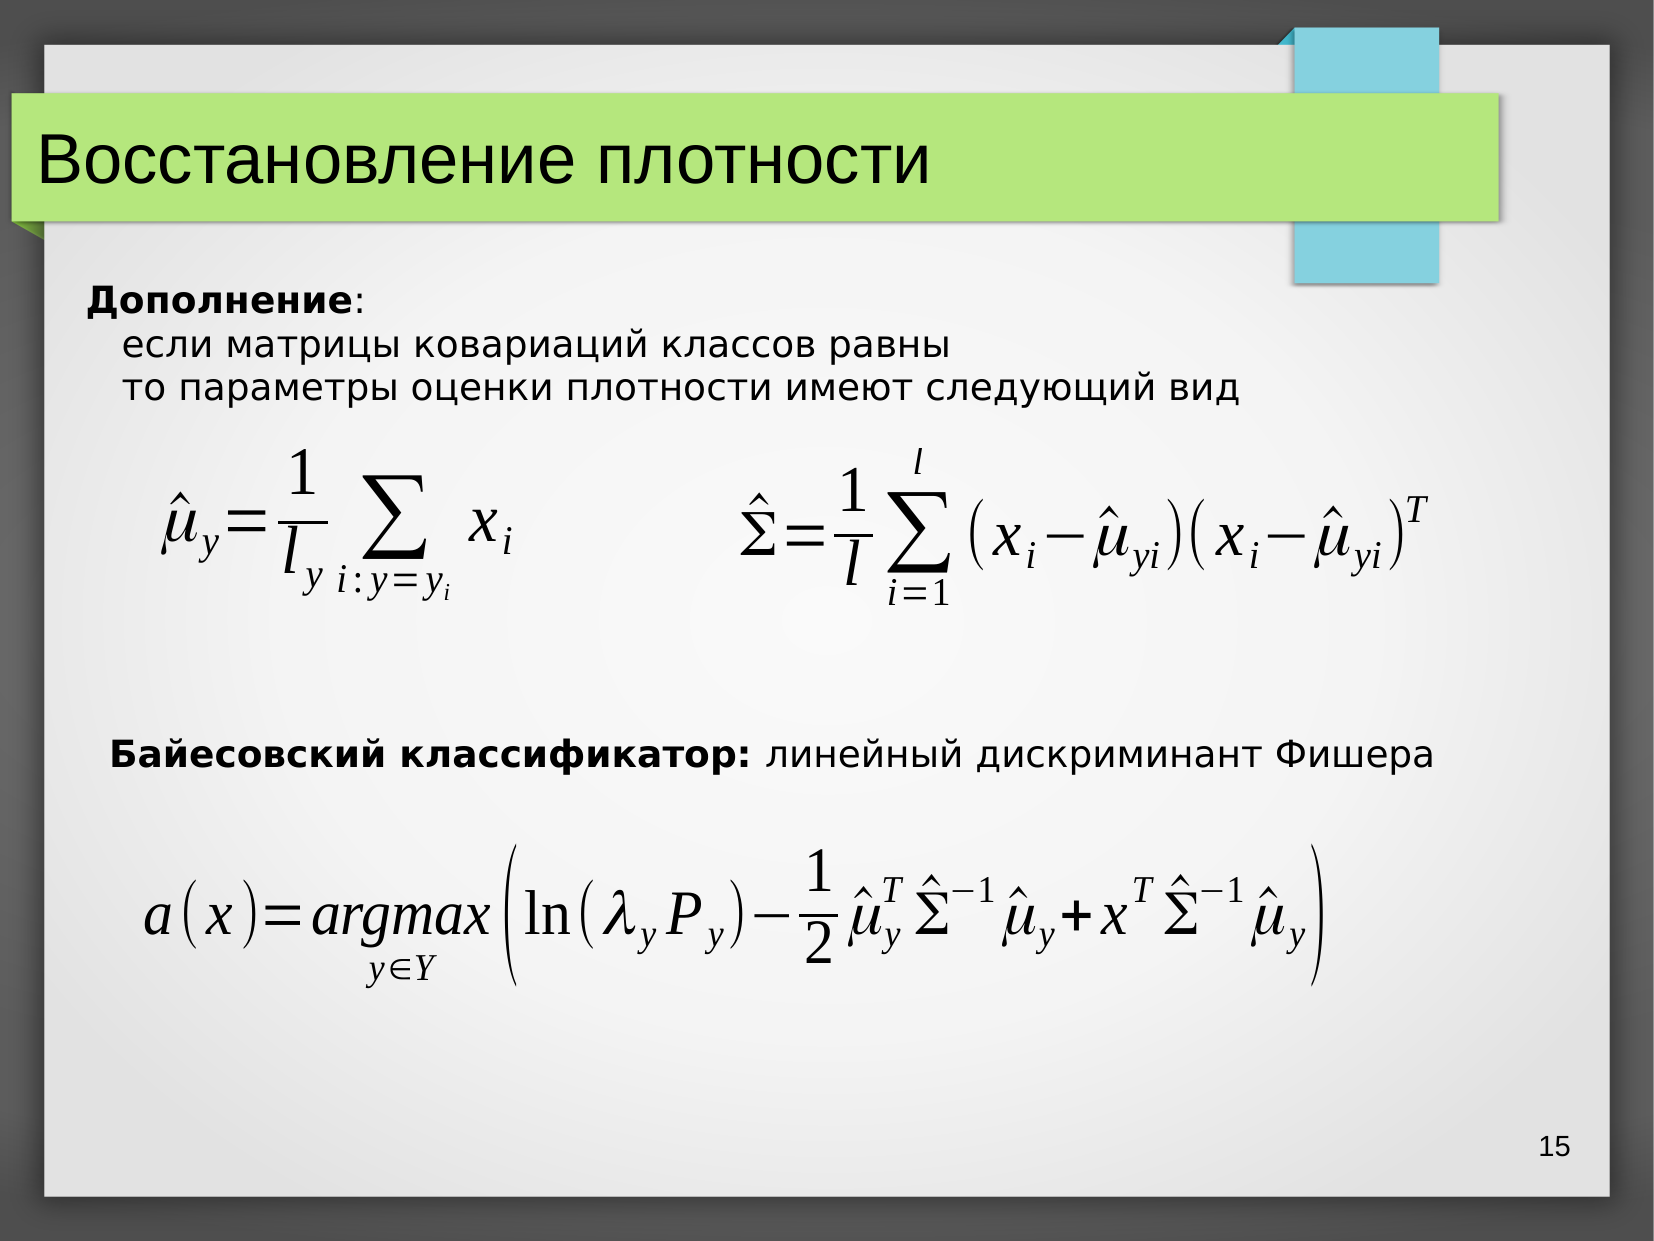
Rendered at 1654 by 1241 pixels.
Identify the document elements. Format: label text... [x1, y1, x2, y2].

text_box Байесовский классификатор: линейный дискриминант Фишера [94, 724, 1501, 792]
picture [0, 0, 1654, 1241]
chart [732, 448, 1438, 618]
chart [153, 448, 520, 609]
title Восстановление плотности [35, 118, 1489, 200]
chart [135, 840, 1335, 993]
text_box Дополнение: если матрицы ковариаций классов равны то параметры оценки плотности имеют следующий вид [70, 271, 1548, 418]
